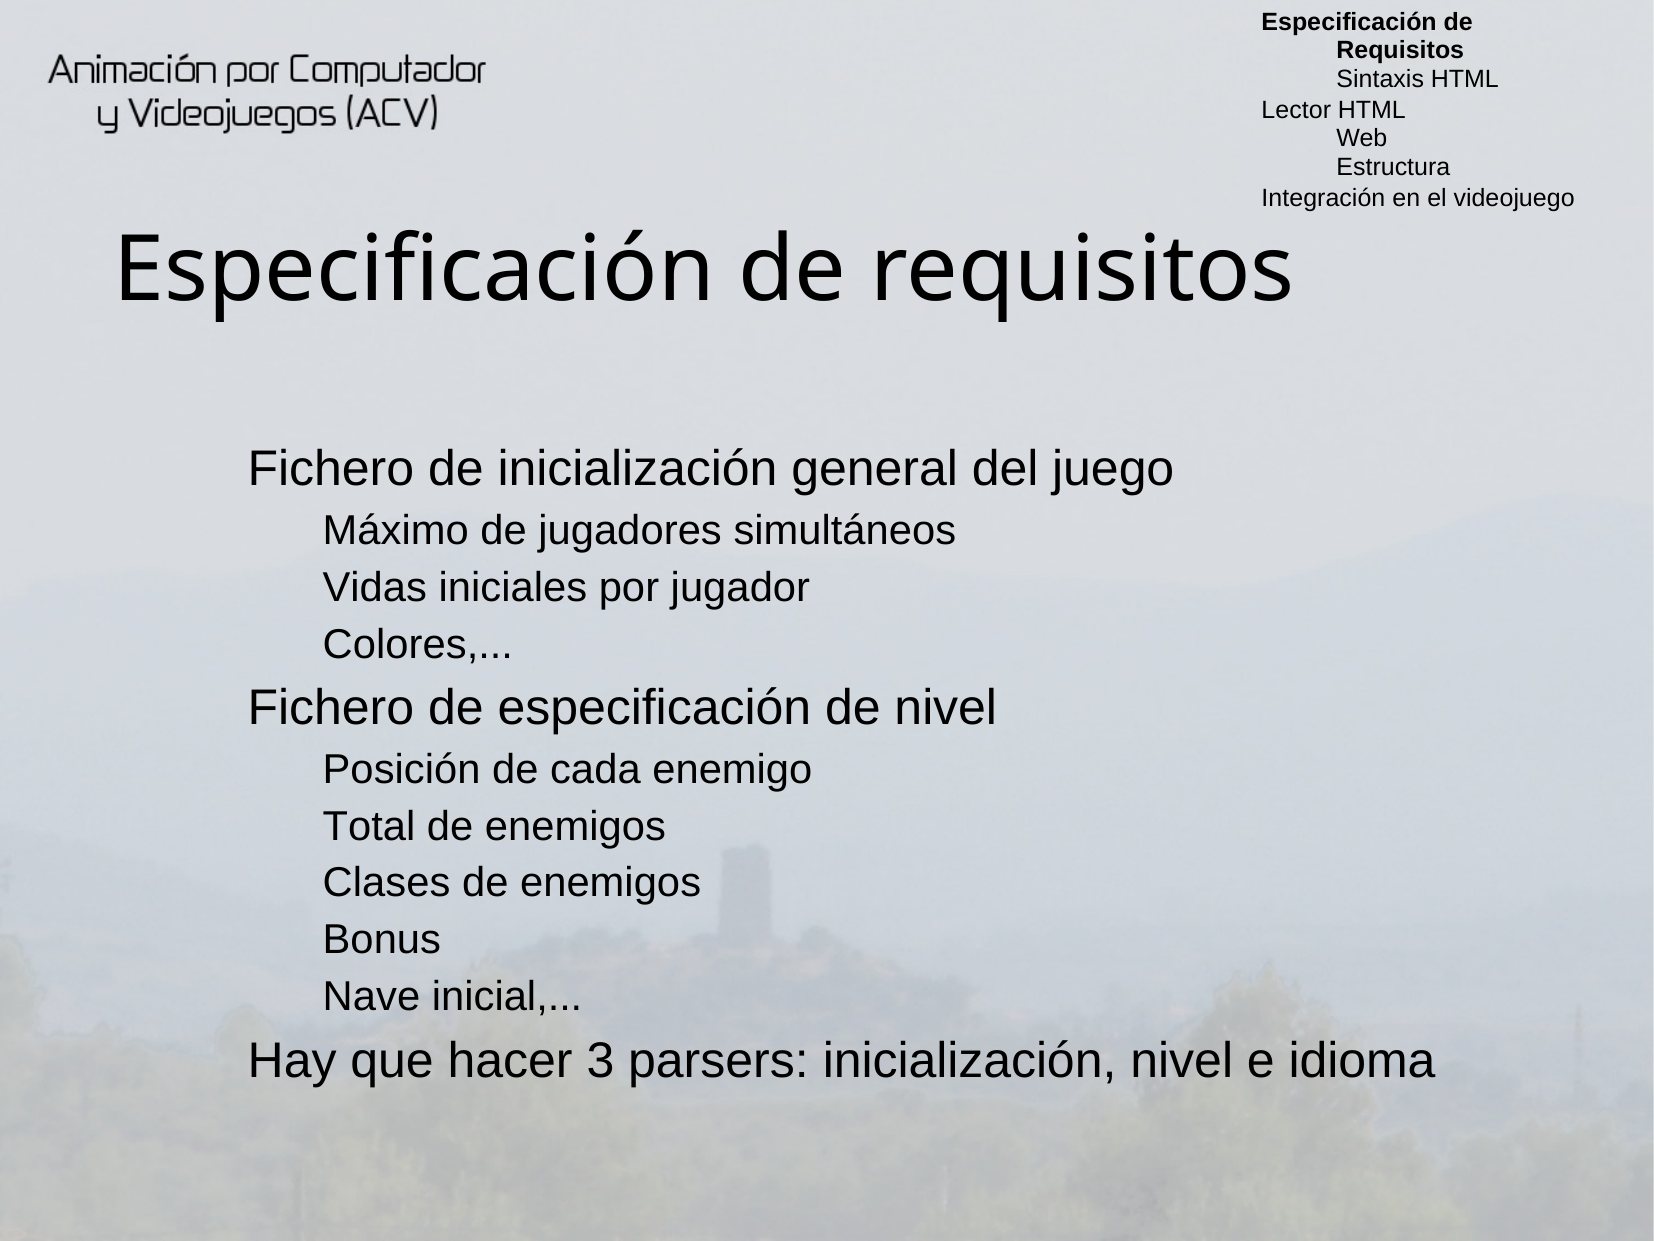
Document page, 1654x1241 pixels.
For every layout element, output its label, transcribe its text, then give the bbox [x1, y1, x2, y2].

text_box Especificación de Requisitos Sintaxis HTML Lector HTML Web Estructura Integración en el videojuego [1171, 0, 1653, 221]
title Especificación de requisitos [82, 169, 1327, 362]
picture [0, 0, 1654, 1241]
list Fichero de inicialización general del juego Máximo de jugadores simultáneos Vidas iniciales por jugador Colores,... Fichero de especificación de nivel Posición de cada enemigo Total de enemigos Clases de enemigos Bonus Nave inicial,... Hay que hacer 3 parsers: inicialización, nivel e idioma [82, 364, 1595, 1166]
